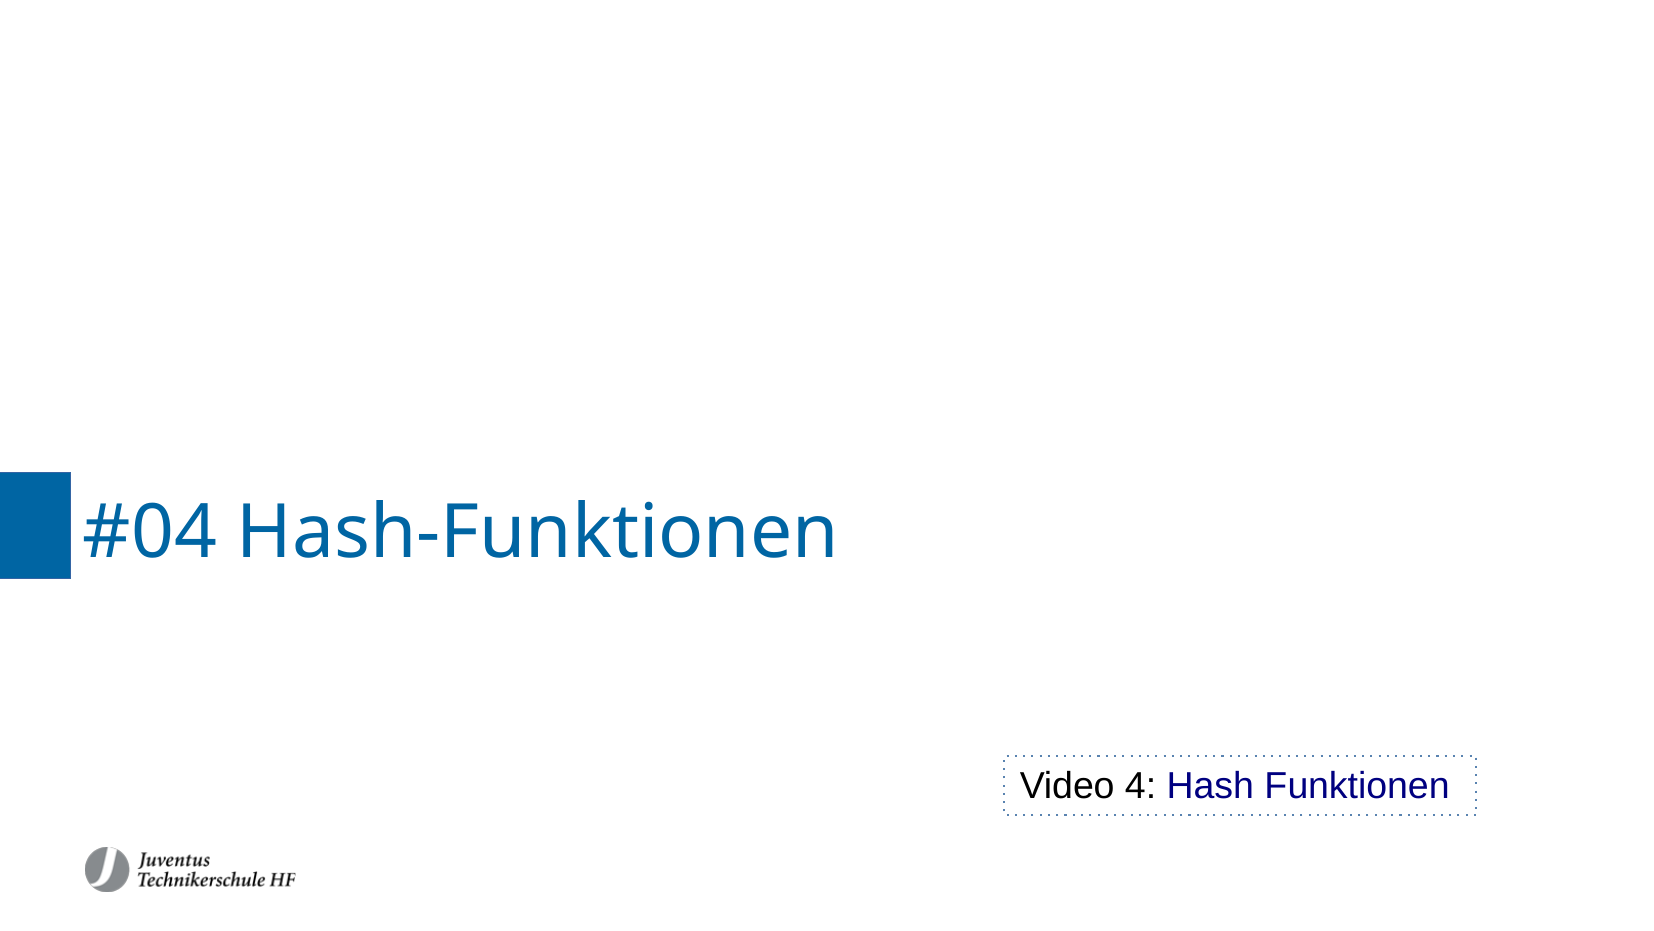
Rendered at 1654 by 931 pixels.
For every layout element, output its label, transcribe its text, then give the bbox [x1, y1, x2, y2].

text_box Video 4: Hash Funktionen [1003, 756, 1477, 815]
title #04 Hash-Funktionen [82, 450, 1571, 606]
picture [85, 847, 296, 892]
